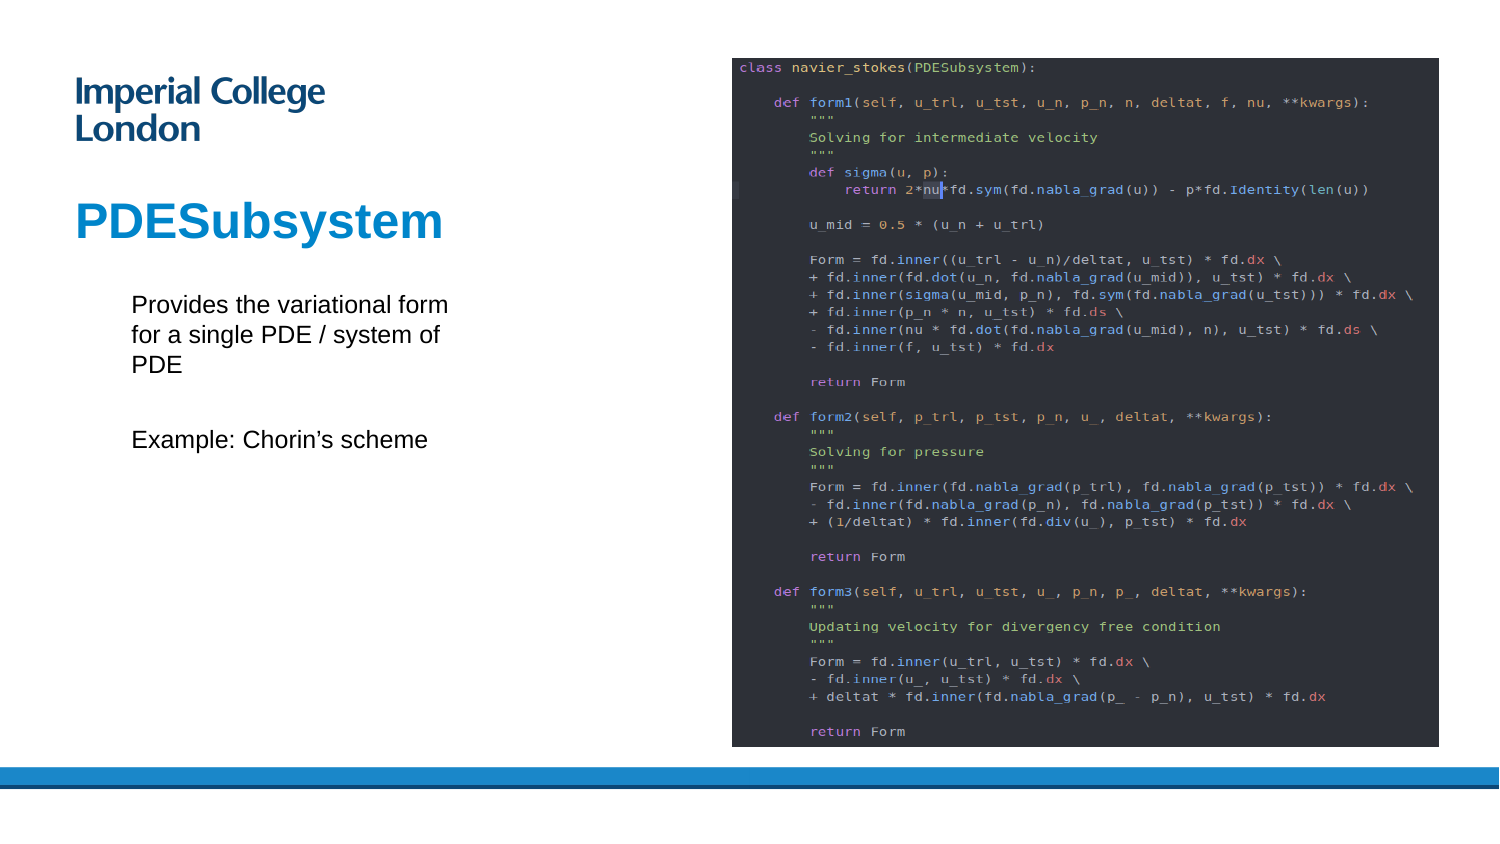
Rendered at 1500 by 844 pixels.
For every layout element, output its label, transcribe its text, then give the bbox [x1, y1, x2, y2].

title PDESubsystem [75, 183, 732, 246]
picture [0, 0, 1499, 844]
list Provides the variational form for a single PDE / system of PDE Example: Chorin’s scheme [75, 288, 485, 718]
